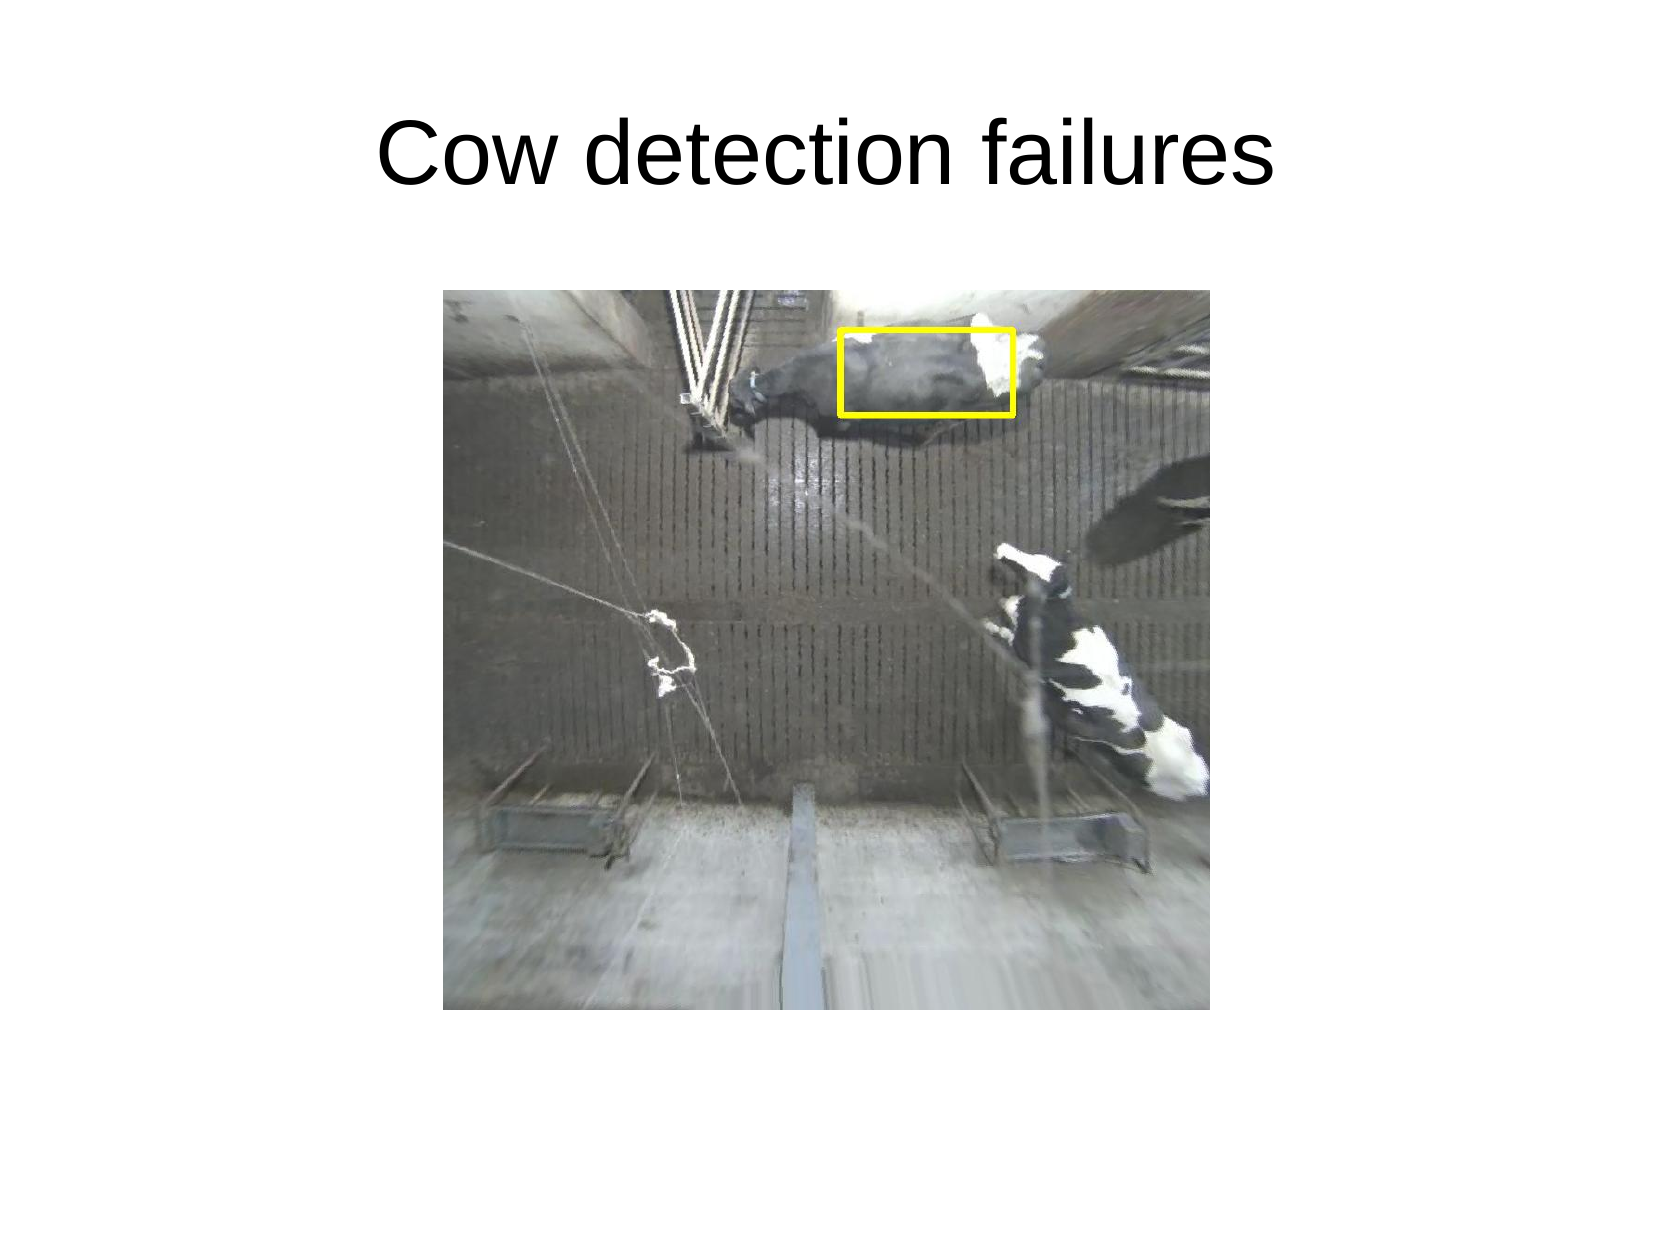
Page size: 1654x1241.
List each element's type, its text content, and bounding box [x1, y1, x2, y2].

title Cow detection failures [82, 49, 1571, 257]
picture [443, 290, 1210, 1010]
